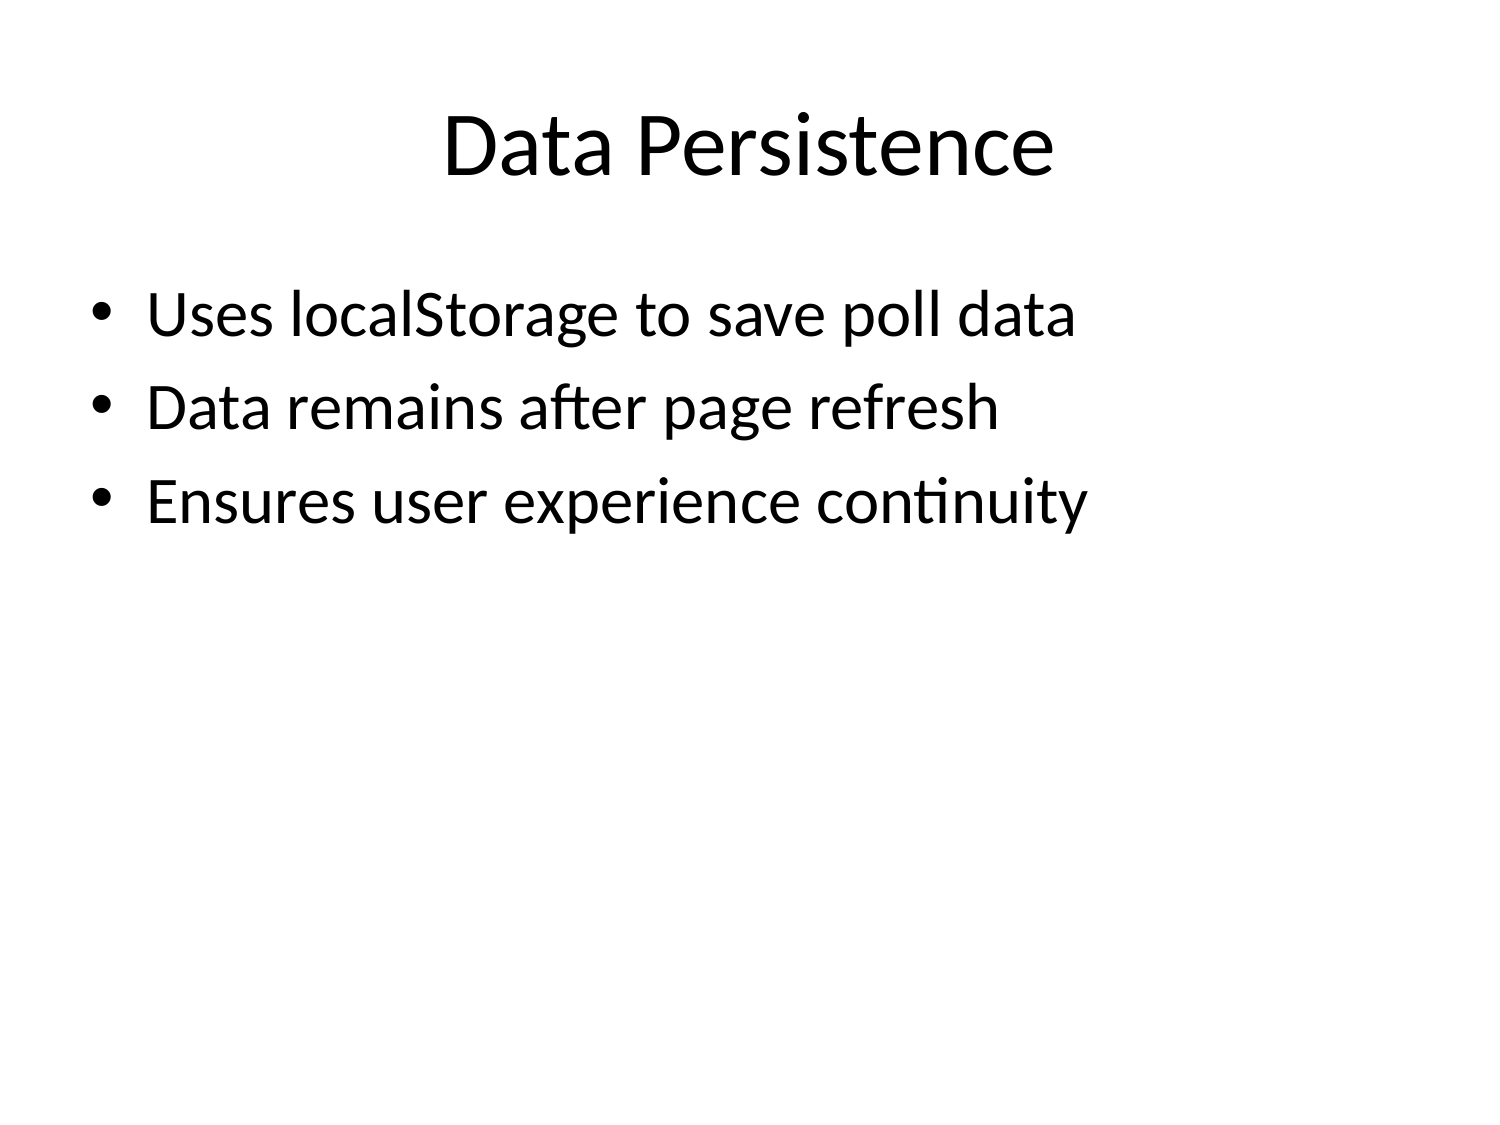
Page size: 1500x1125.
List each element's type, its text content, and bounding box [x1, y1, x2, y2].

title Data Persistence [75, 45, 1425, 233]
list Uses localStorage to save poll data Data remains after page refresh Ensures user experience continuity [75, 262, 1425, 1005]
